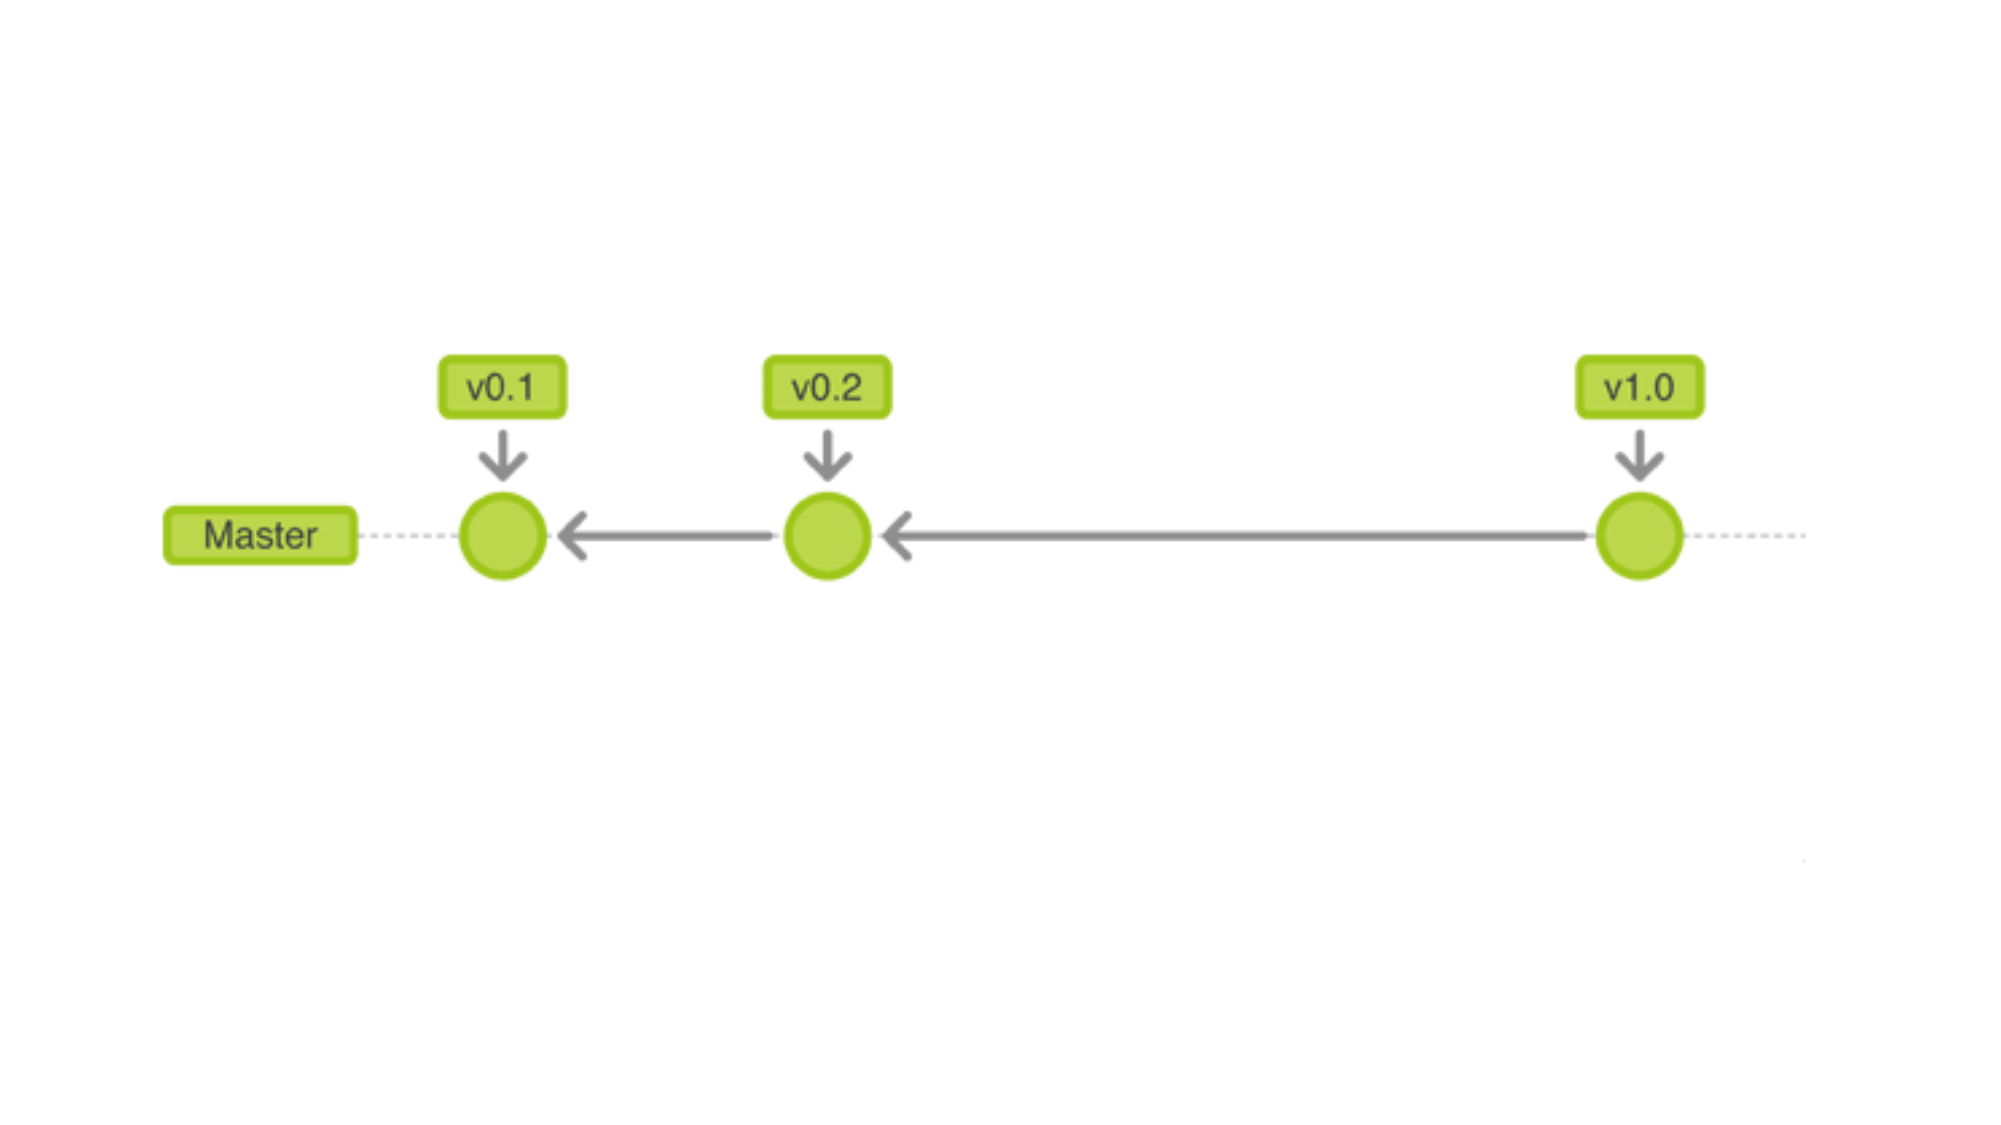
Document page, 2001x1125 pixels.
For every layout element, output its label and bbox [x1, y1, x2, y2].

picture [161, 350, 1809, 1074]
